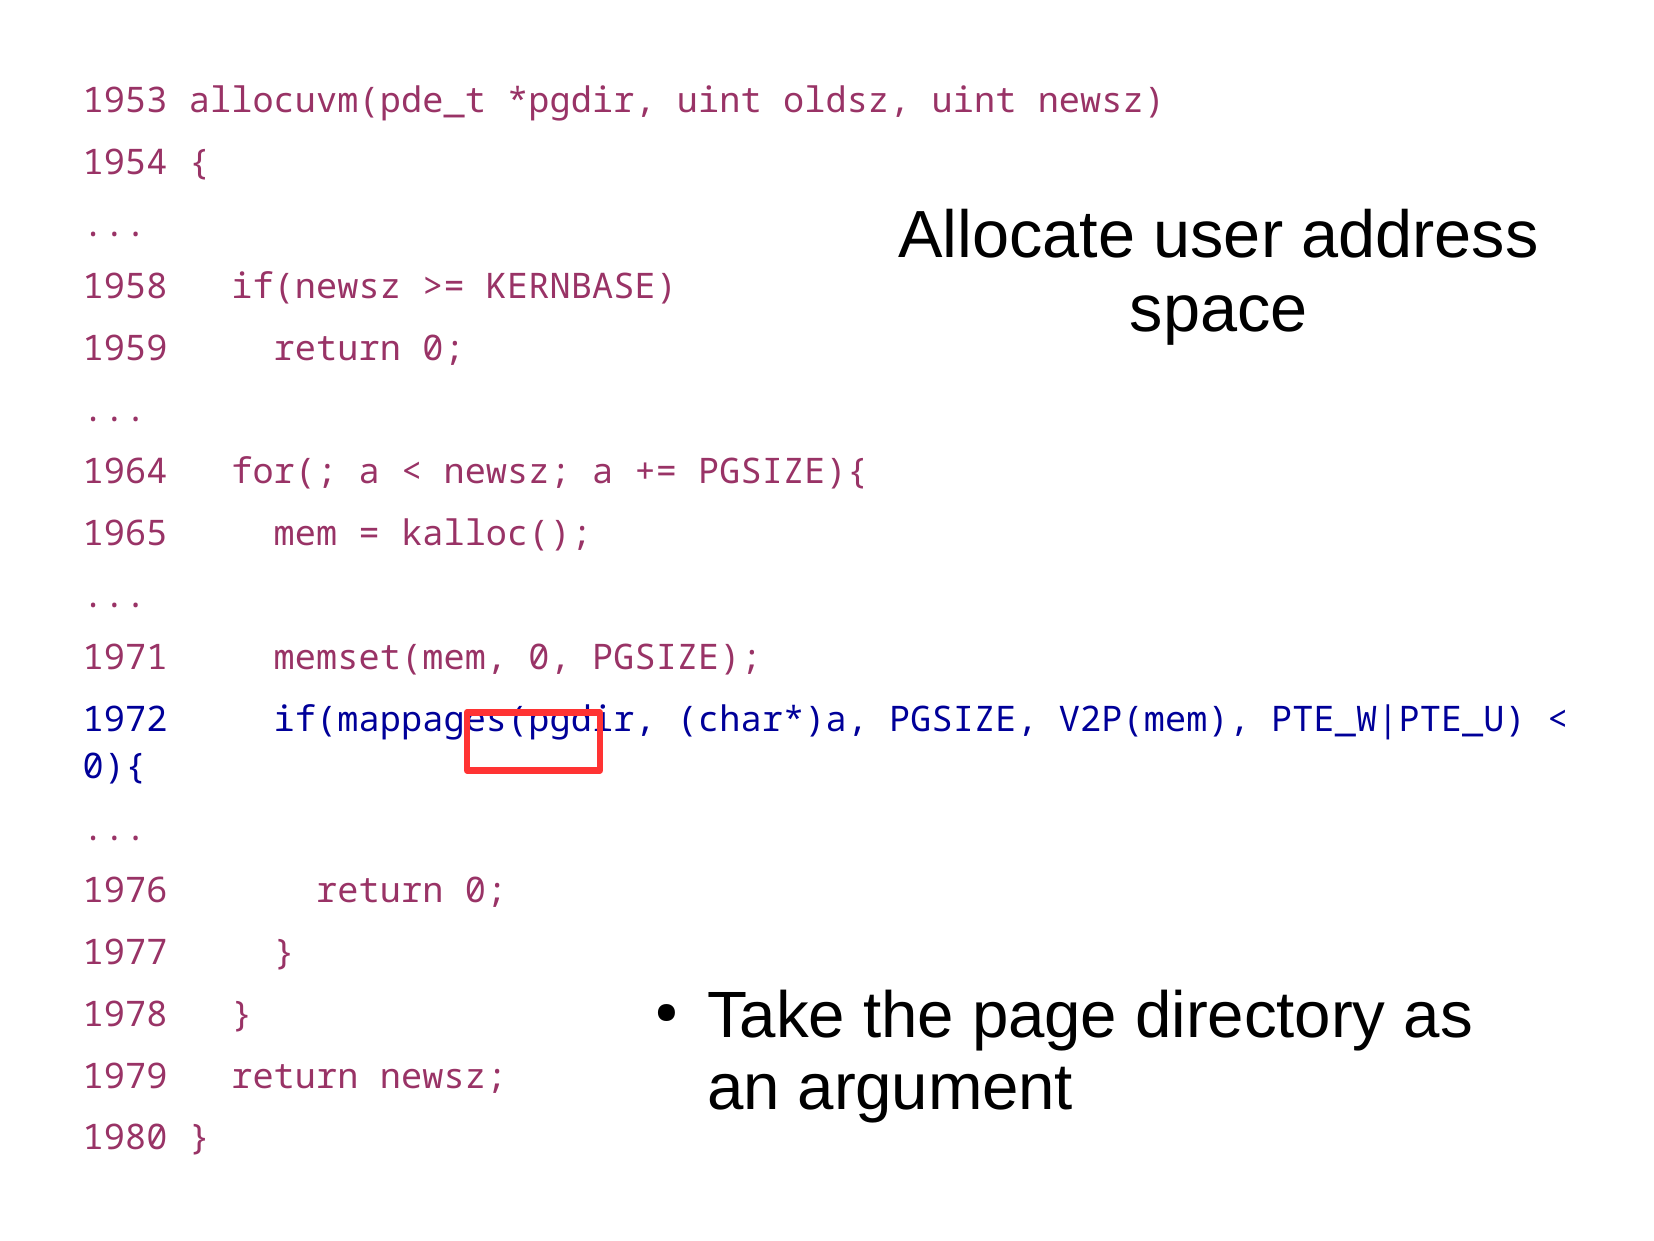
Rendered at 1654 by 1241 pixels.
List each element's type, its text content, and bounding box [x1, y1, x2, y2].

list Take the page directory as an argument [637, 978, 1530, 1126]
title Allocate user address space [825, 167, 1613, 376]
list 1953 allocuvm(pde_t *pgdir, uint oldsz, uint newsz) 1954 { ... 1958 if(newsz >= KERNBASE) 1959 return 0; ... 1964 for(; a < newsz; a += PGSIZE){ 1965 mem = kalloc(); ... 1971 memset(mem, 0, PGSIZE); 1972 if(mappages(pgdir, (char*)a, PGSIZE, V2P(mem), PTE_W|PTE_U) < 0){ ... 1976 return 0; 1977 } 1978 } 1979 return newsz; 1980 } [82, 75, 1571, 1163]
